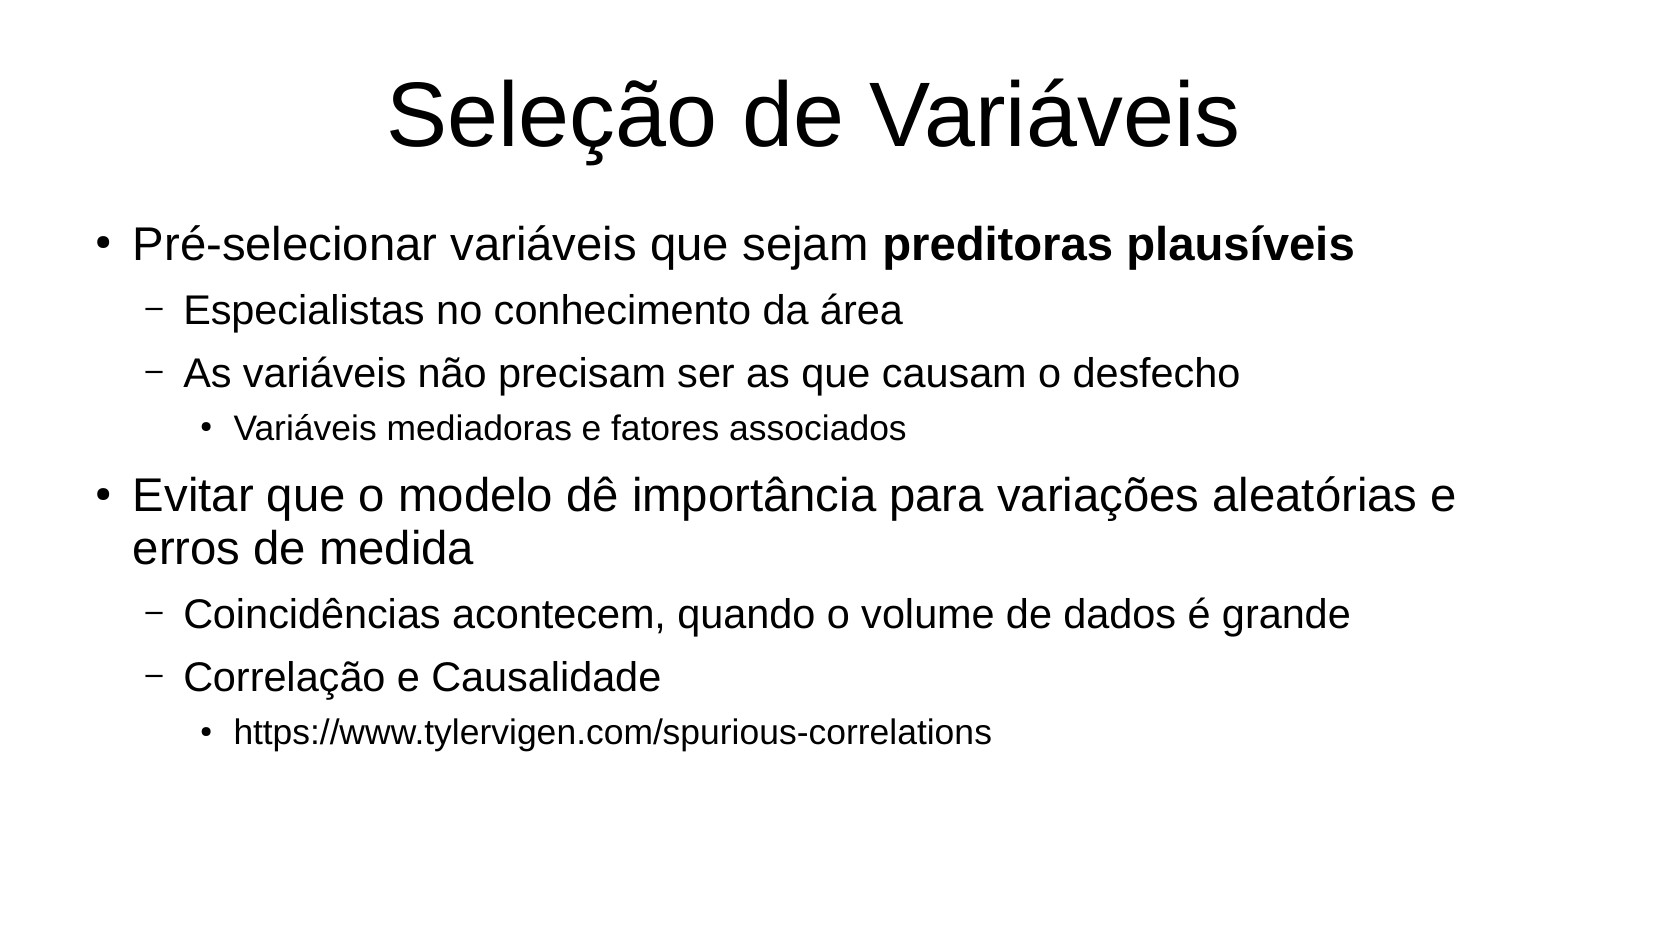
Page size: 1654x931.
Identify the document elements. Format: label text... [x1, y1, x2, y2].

title Seleção de Variáveis [82, 37, 1571, 193]
list Pré-selecionar variáveis que sejam preditoras plausíveis Especialistas no conhecimento da área As variáveis não precisam ser as que causam o desfecho Variáveis mediadoras e fatores associados Evitar que o modelo dê importância para variações aleatórias e erros de medida Coincidências acontecem, quando o volume de dados é grande Correlação e Causalidade https://www.tylervigen.com/spurious-correlations [82, 217, 1571, 758]
